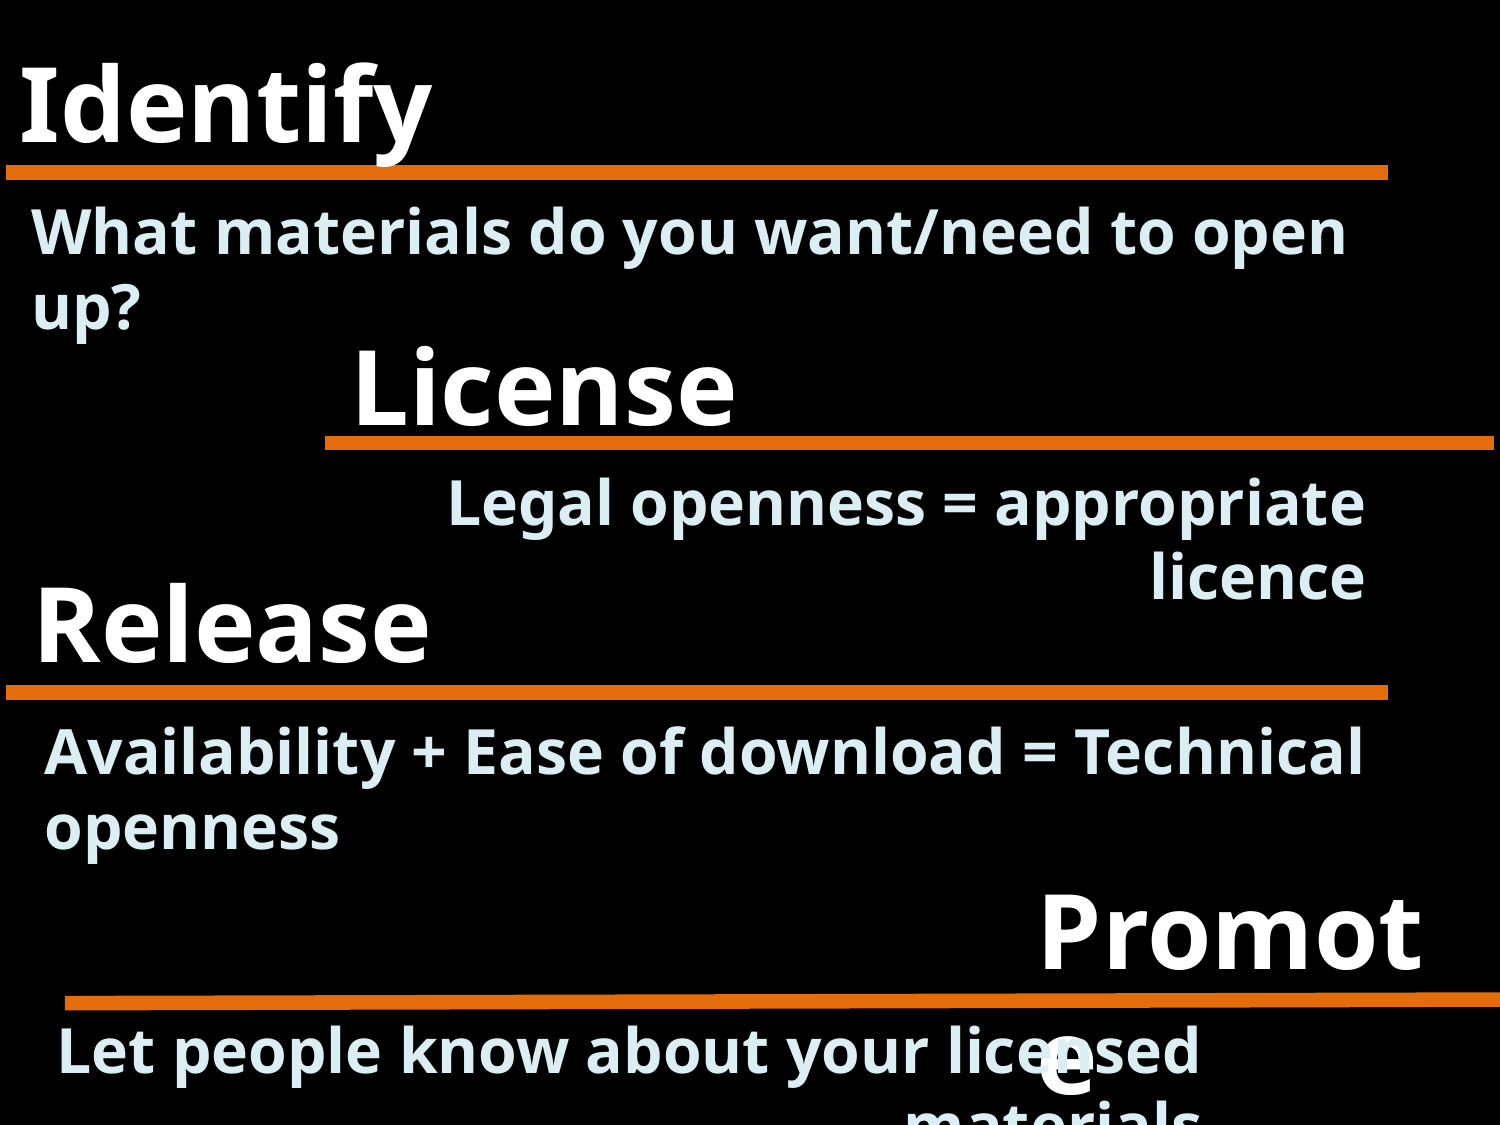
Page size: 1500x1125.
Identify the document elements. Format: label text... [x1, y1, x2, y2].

text_box Availability + Ease of download = Technical openness [29, 704, 1471, 871]
text_box License [335, 313, 1495, 455]
text_box Promote [1021, 858, 1495, 993]
text_box Identify [4, 31, 727, 173]
text_box Legal openness = appropriate licence [431, 455, 1495, 622]
text_box What materials do you want/need to open up? [16, 184, 1471, 276]
text_box Release [17, 550, 1199, 693]
text_box Let people know about your licensed materials [41, 1003, 1496, 1095]
